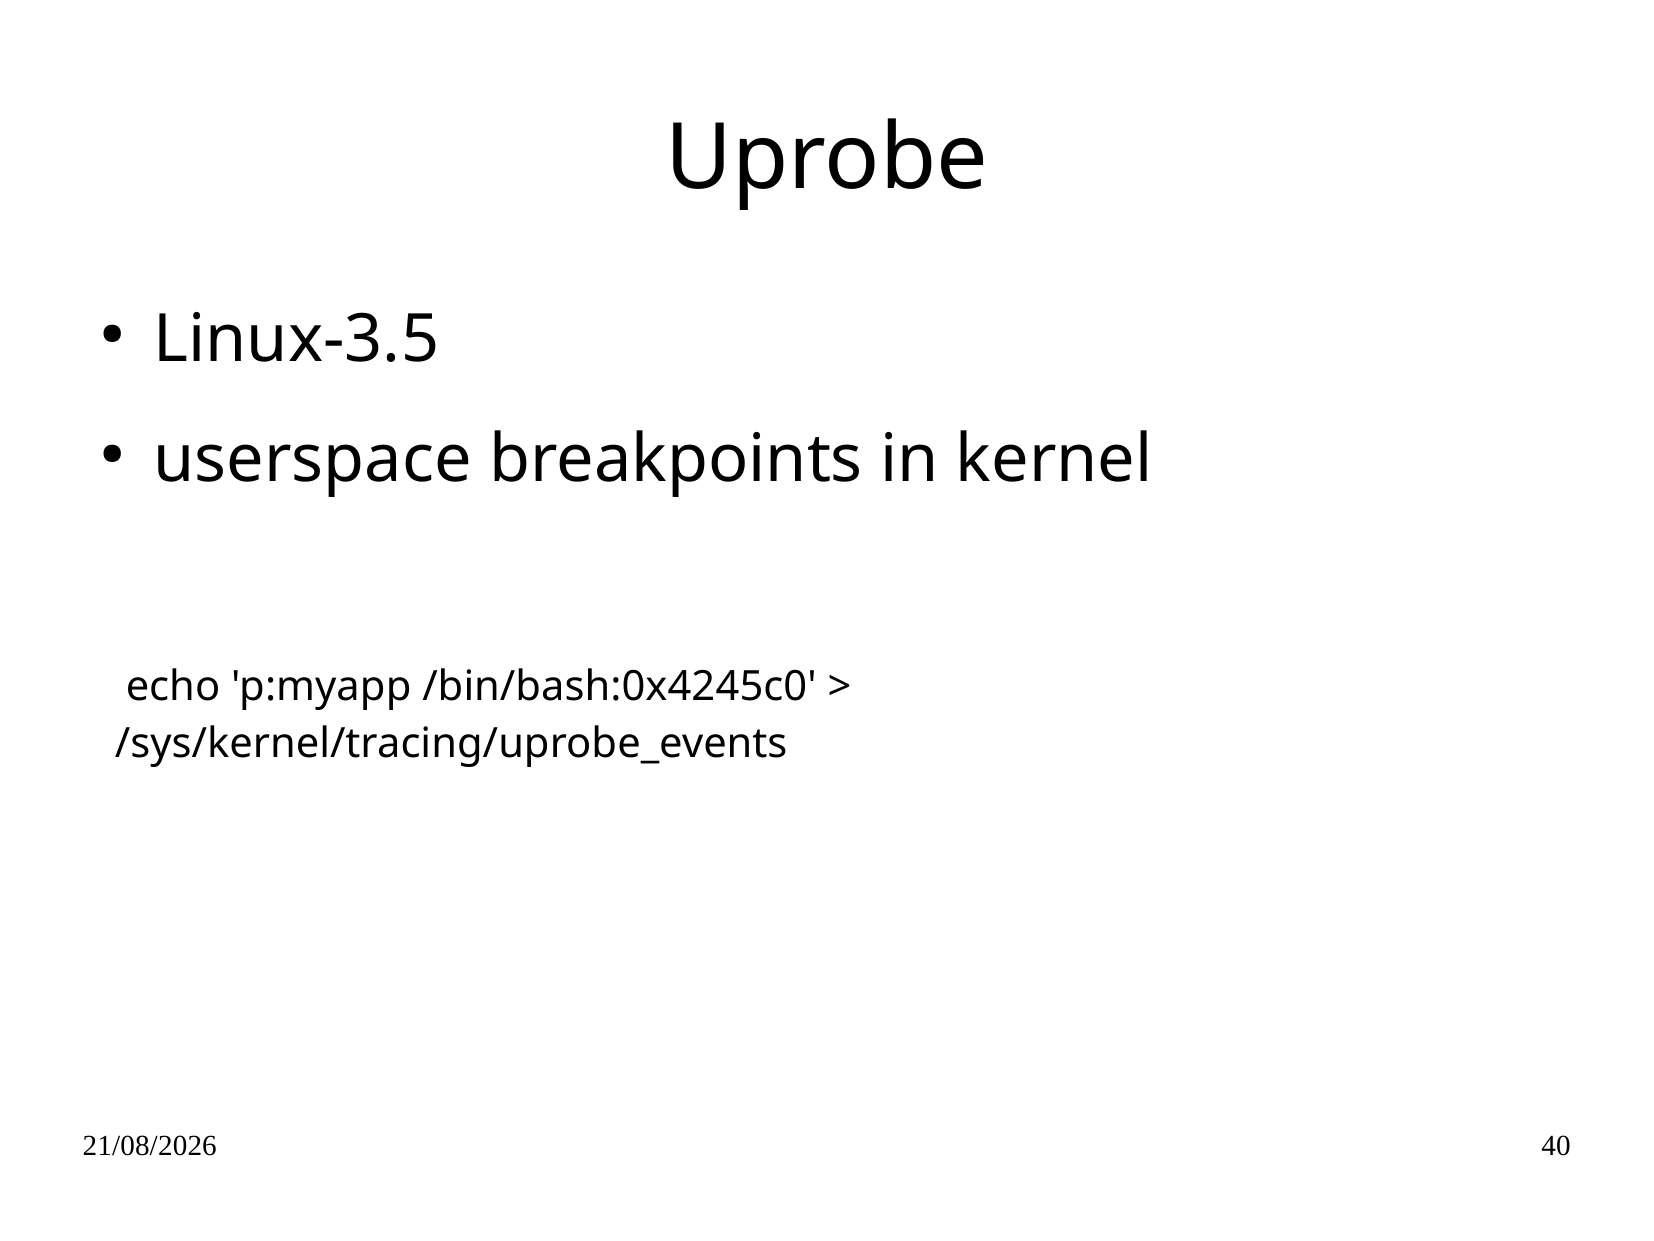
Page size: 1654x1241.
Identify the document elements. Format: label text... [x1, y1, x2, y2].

title Uprobe [82, 49, 1571, 257]
list Linux-3.5 userspace breakpoints in kernel [82, 290, 1571, 1010]
